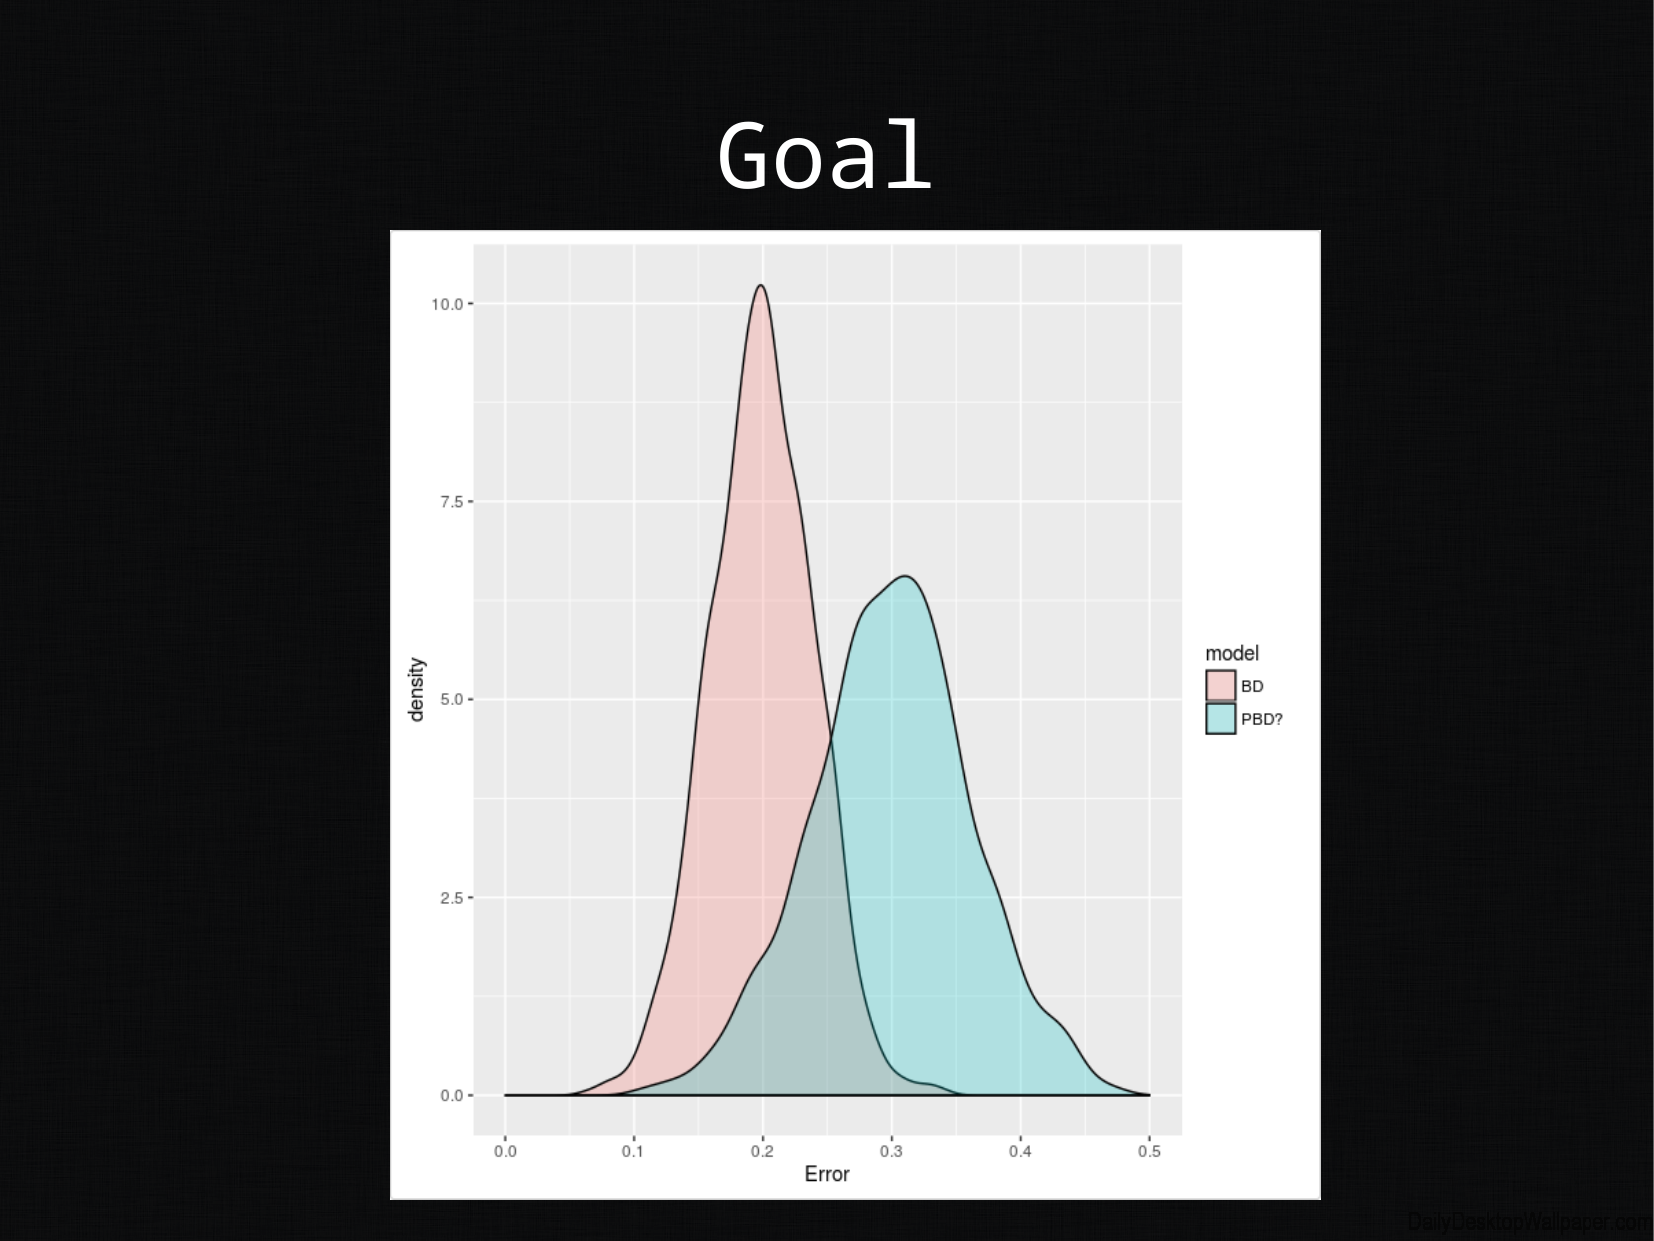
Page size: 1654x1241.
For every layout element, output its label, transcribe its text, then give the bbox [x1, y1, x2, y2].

picture [0, 0, 1654, 1241]
title Goal [82, 49, 1571, 257]
